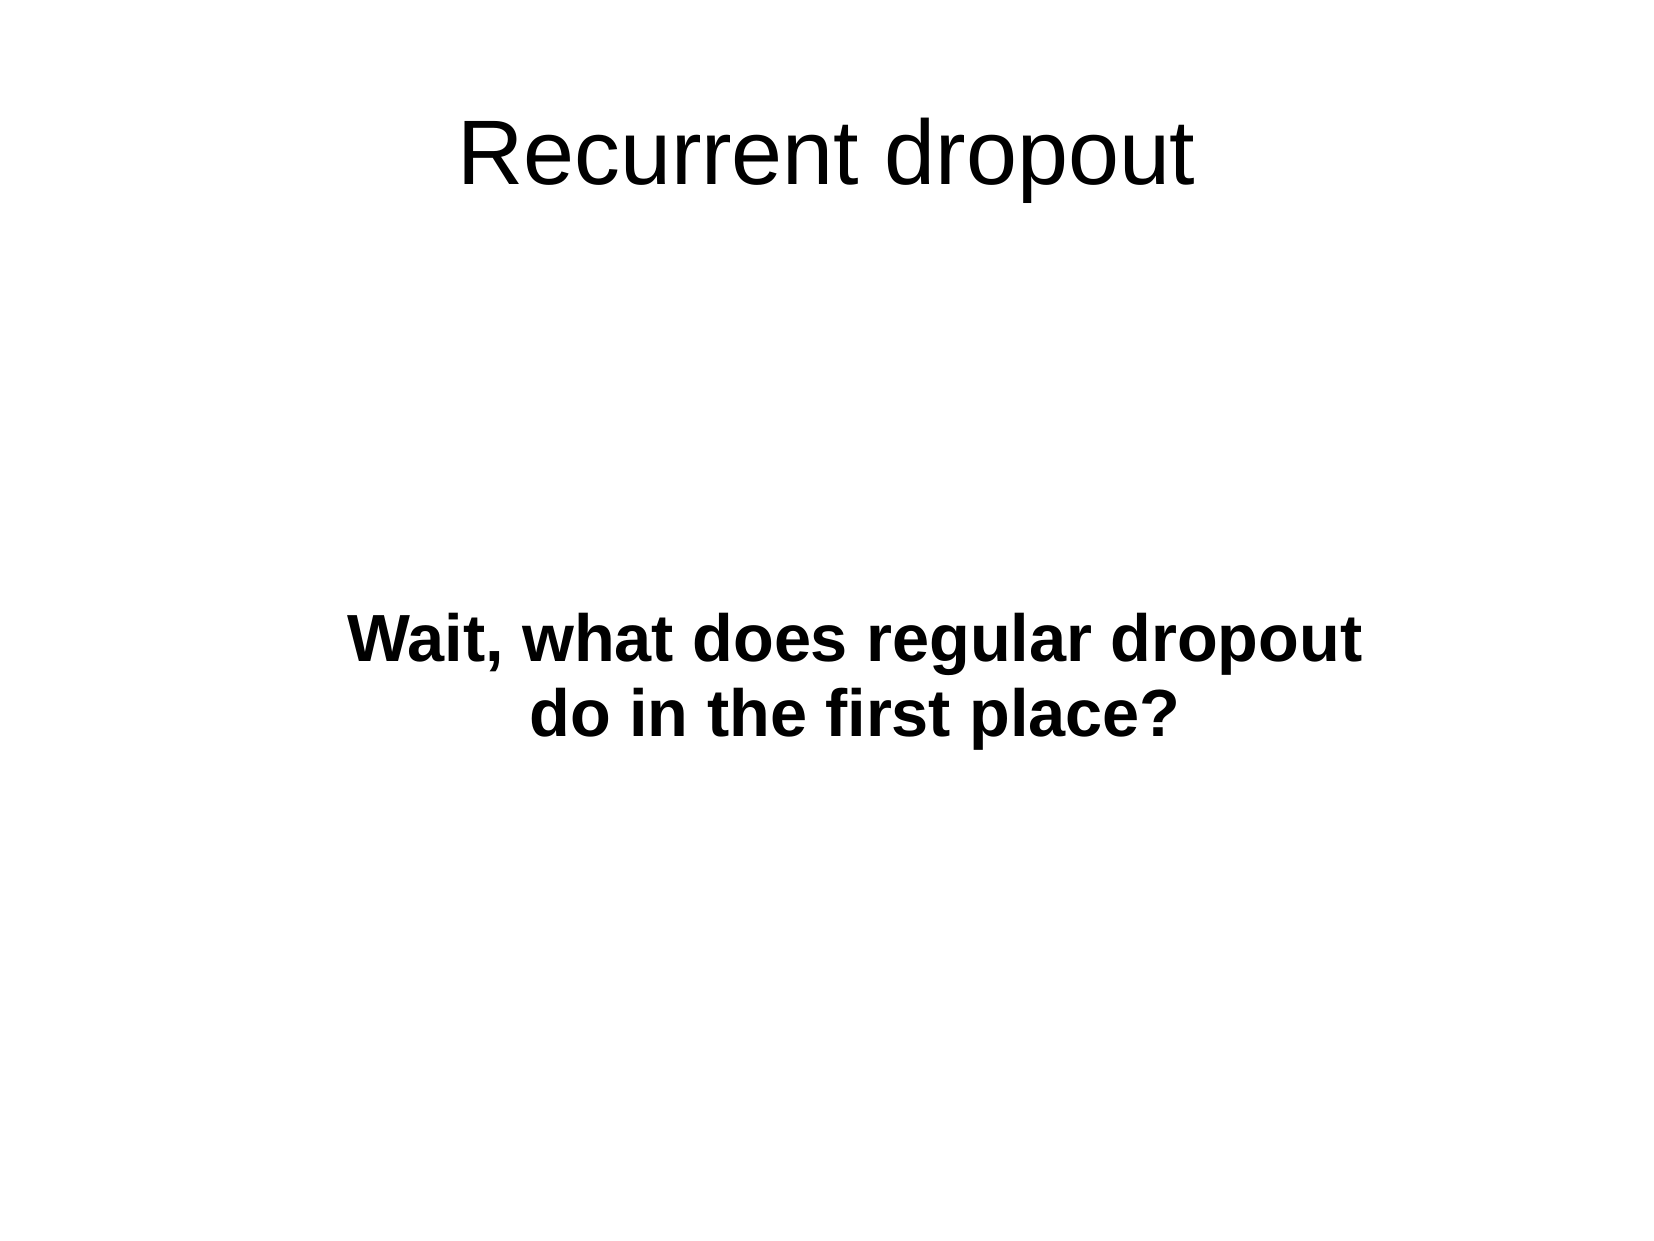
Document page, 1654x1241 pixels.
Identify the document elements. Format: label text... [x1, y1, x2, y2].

title Recurrent dropout [82, 49, 1571, 257]
subtitle Wait, what does regular dropout do in the first place? [321, 326, 1390, 1027]
